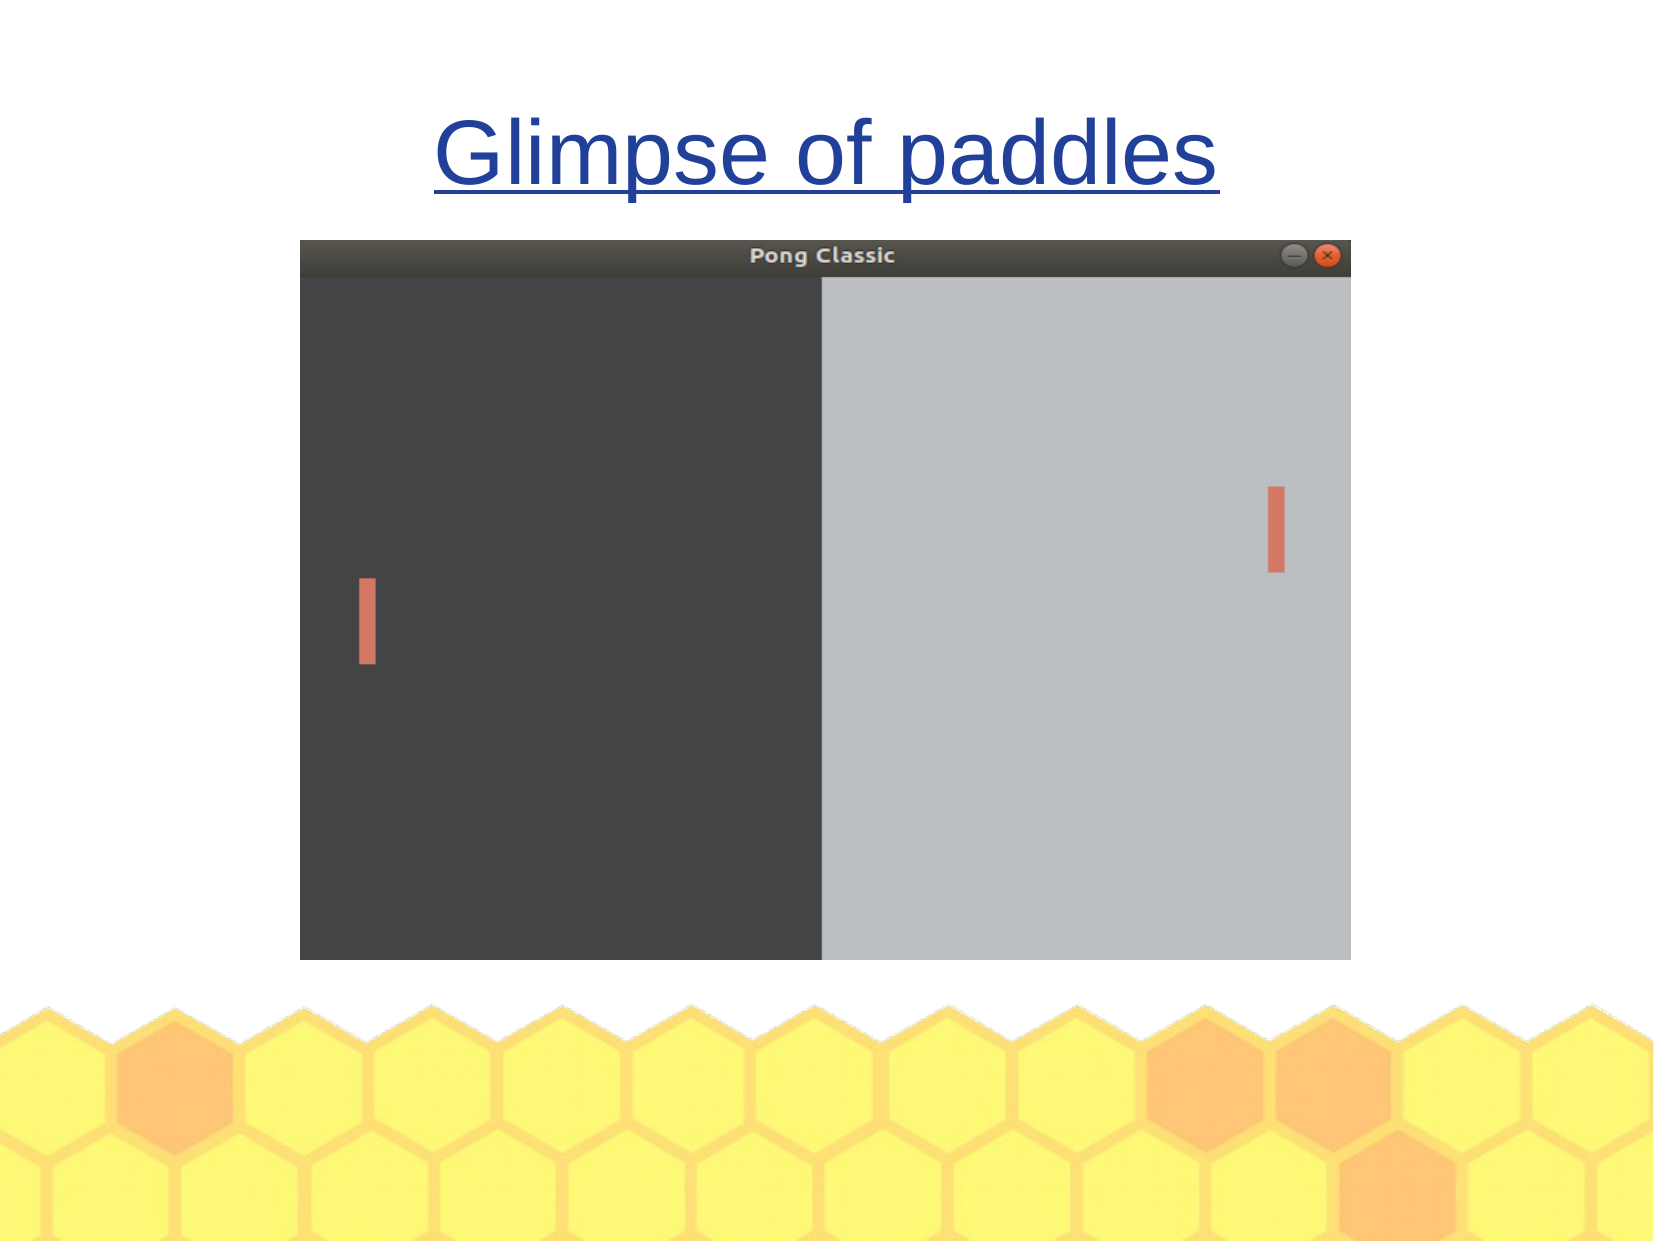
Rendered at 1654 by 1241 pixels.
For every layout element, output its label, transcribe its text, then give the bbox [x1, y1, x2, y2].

picture [0, 1001, 1654, 1241]
picture [300, 240, 1351, 961]
title Glimpse of paddles [82, 49, 1571, 257]
